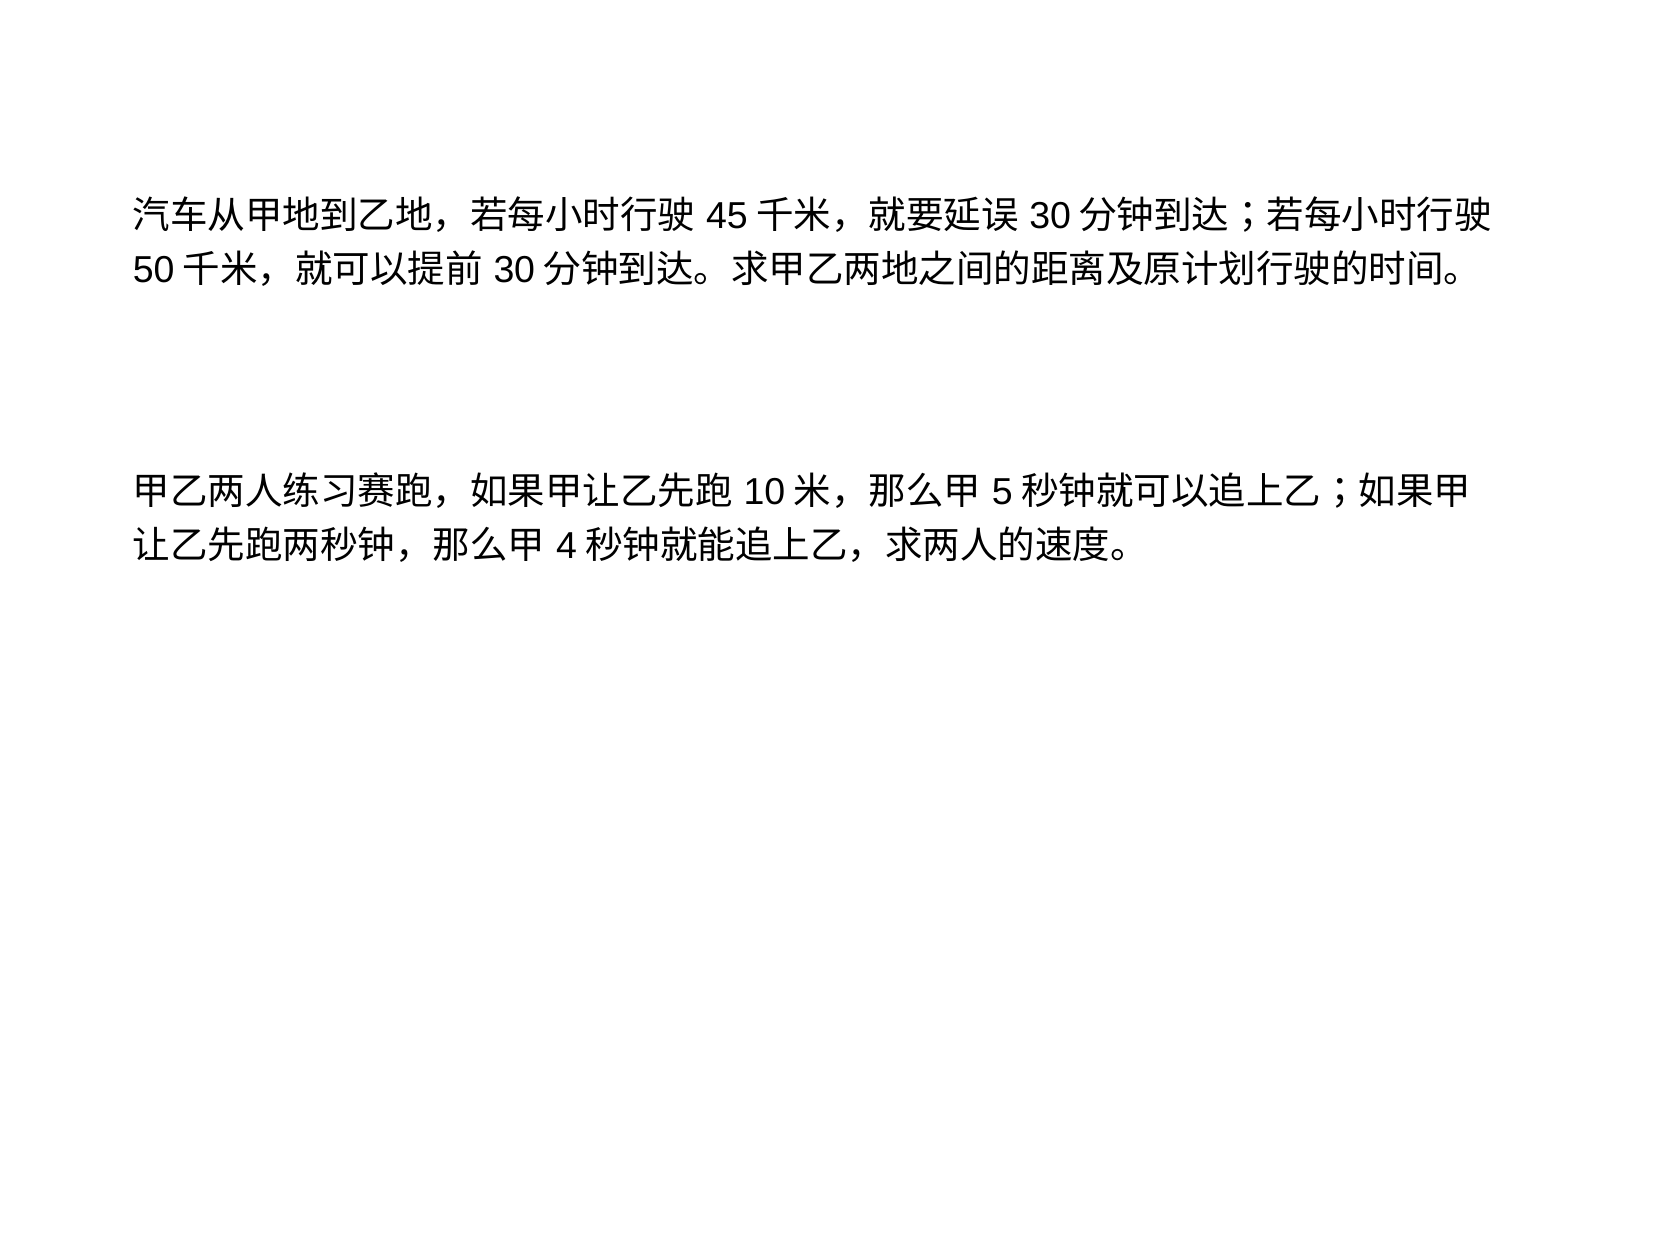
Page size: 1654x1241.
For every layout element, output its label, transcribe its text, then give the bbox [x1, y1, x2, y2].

text_box 汽车从甲地到乙地，若每小时行驶45千米，就要延误30分钟到达；若每小时行驶50千米，就可以提前30分钟到达。求甲乙两地之间的距离及原计划行驶的时间。 甲乙两人练习赛跑，如果甲让乙先跑10米，那么甲5秒钟就可以追上乙；如果甲让乙先跑两秒钟，那么甲4秒钟就能追上乙，求两人的速度。 [118, 177, 1508, 529]
